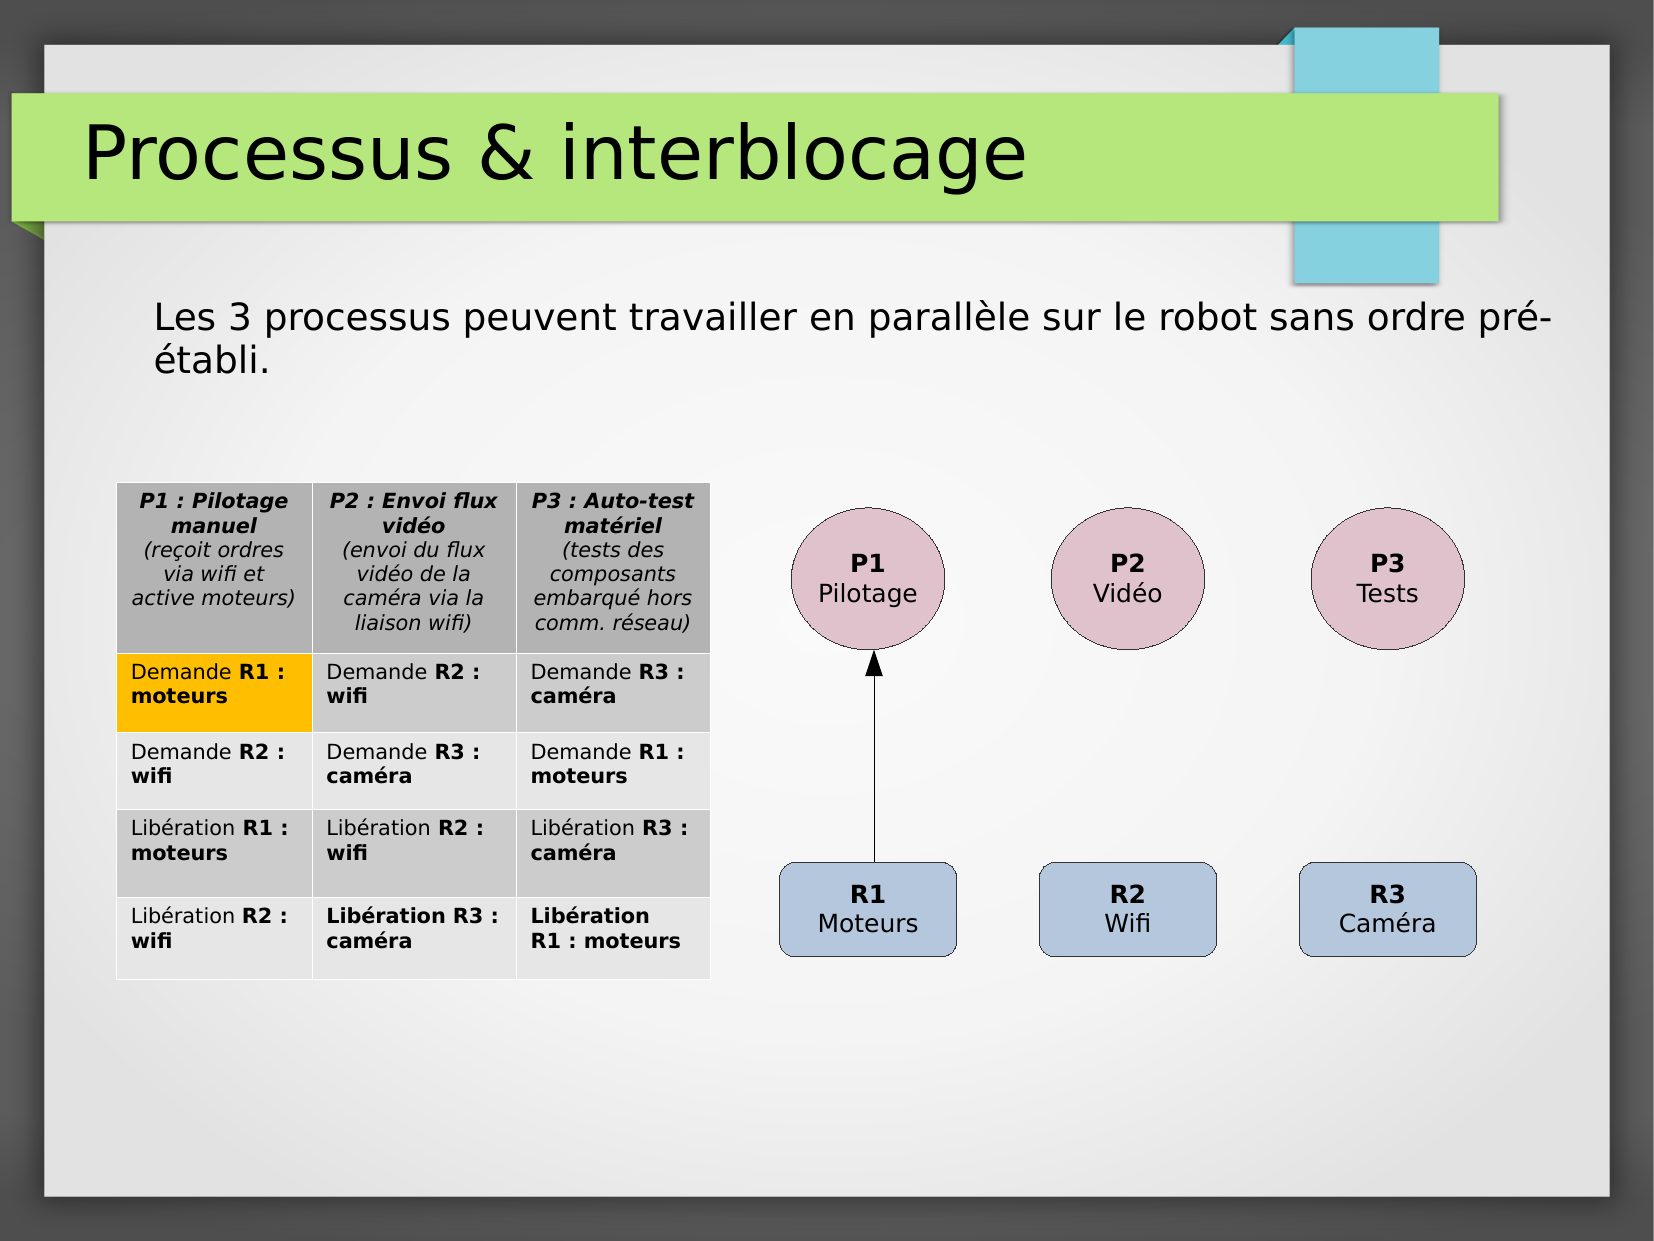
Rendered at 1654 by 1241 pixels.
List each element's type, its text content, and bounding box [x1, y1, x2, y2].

table_cell Libération R3 : caméra [313, 898, 516, 979]
table_cell Libération R3 : caméra [517, 810, 710, 897]
table_header P3 : Auto-test matériel (tests des composants embarqué hors comm. réseau) [517, 483, 710, 653]
text_box P2 Vidéo [1051, 507, 1205, 650]
text_box R3 Caméra [1299, 862, 1477, 957]
table_cell Libération R1 : moteurs [517, 898, 710, 979]
table_header P2 : Envoi flux vidéo (envoi du flux vidéo de la caméra via la liaison wifi) [313, 483, 516, 653]
text_box R2 Wifi [1039, 862, 1217, 957]
text_box P3 Tests [1311, 507, 1465, 650]
table_cell Demande R3 : caméra [313, 733, 516, 809]
table_header P1 : Pilotage manuel (reçoit ordres via wifi et active moteurs) [117, 483, 312, 653]
list Les 3 processus peuvent travailler en parallèle sur le robot sans ordre pré-établi. [82, 295, 1571, 449]
title Processus & interblocage [82, 94, 1264, 213]
table_cell Demande R1 : moteurs [517, 733, 710, 809]
table_cell Demande R1 : moteurs [117, 654, 312, 732]
picture [0, 0, 1654, 1241]
table_cell Libération R2 : wifi [117, 898, 312, 979]
text_box P1 Pilotage [791, 507, 945, 650]
table_cell Libération R1 : moteurs [117, 810, 312, 897]
table_cell Demande R3 : caméra [517, 654, 710, 732]
table_cell Demande R2 : wifi [313, 654, 516, 732]
text_box R1 Moteurs [779, 862, 957, 957]
table_cell Libération R2 : wifi [313, 810, 516, 897]
table_cell Demande R2 : wifi [117, 733, 312, 809]
